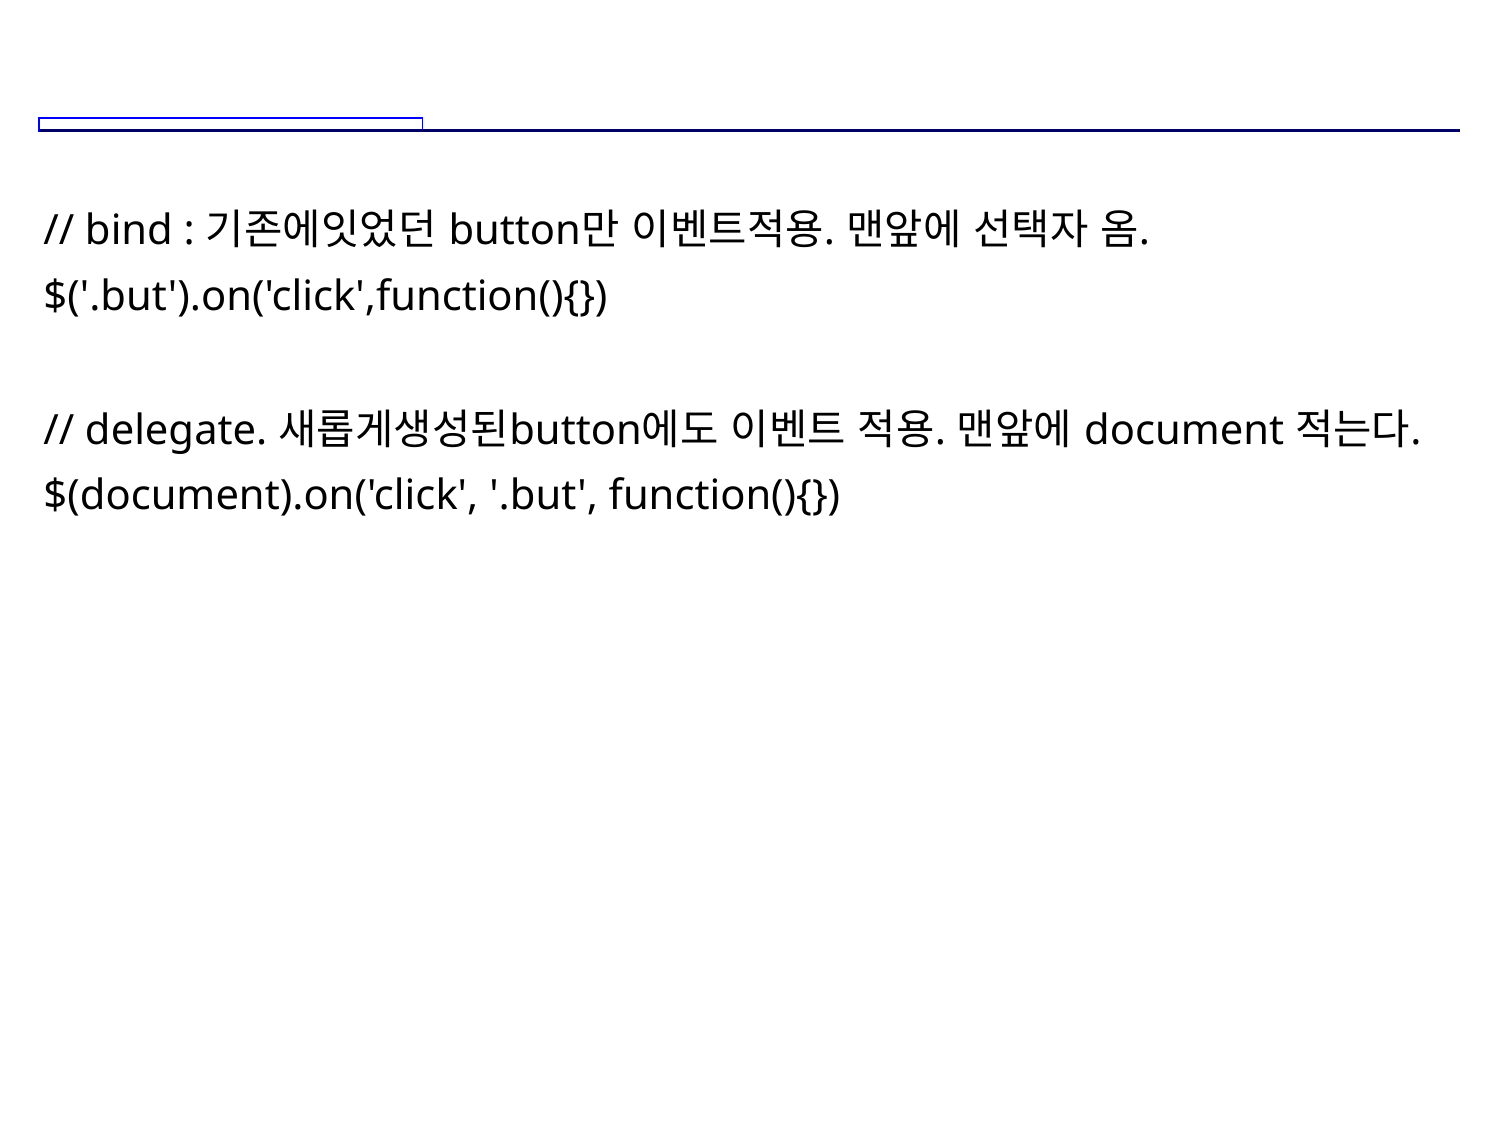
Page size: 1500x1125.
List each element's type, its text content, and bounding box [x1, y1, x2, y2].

text_box // bind : 기존에잇었던 button만 이벤트적용. 맨앞에 선택자 옴. $('.but').on('click',function(){}) // delegate. 새롭게생성된button에도 이벤트 적용. 맨앞에 document 적는다. $(document).on('click', '.but', function(){}) [28, 188, 1441, 1075]
